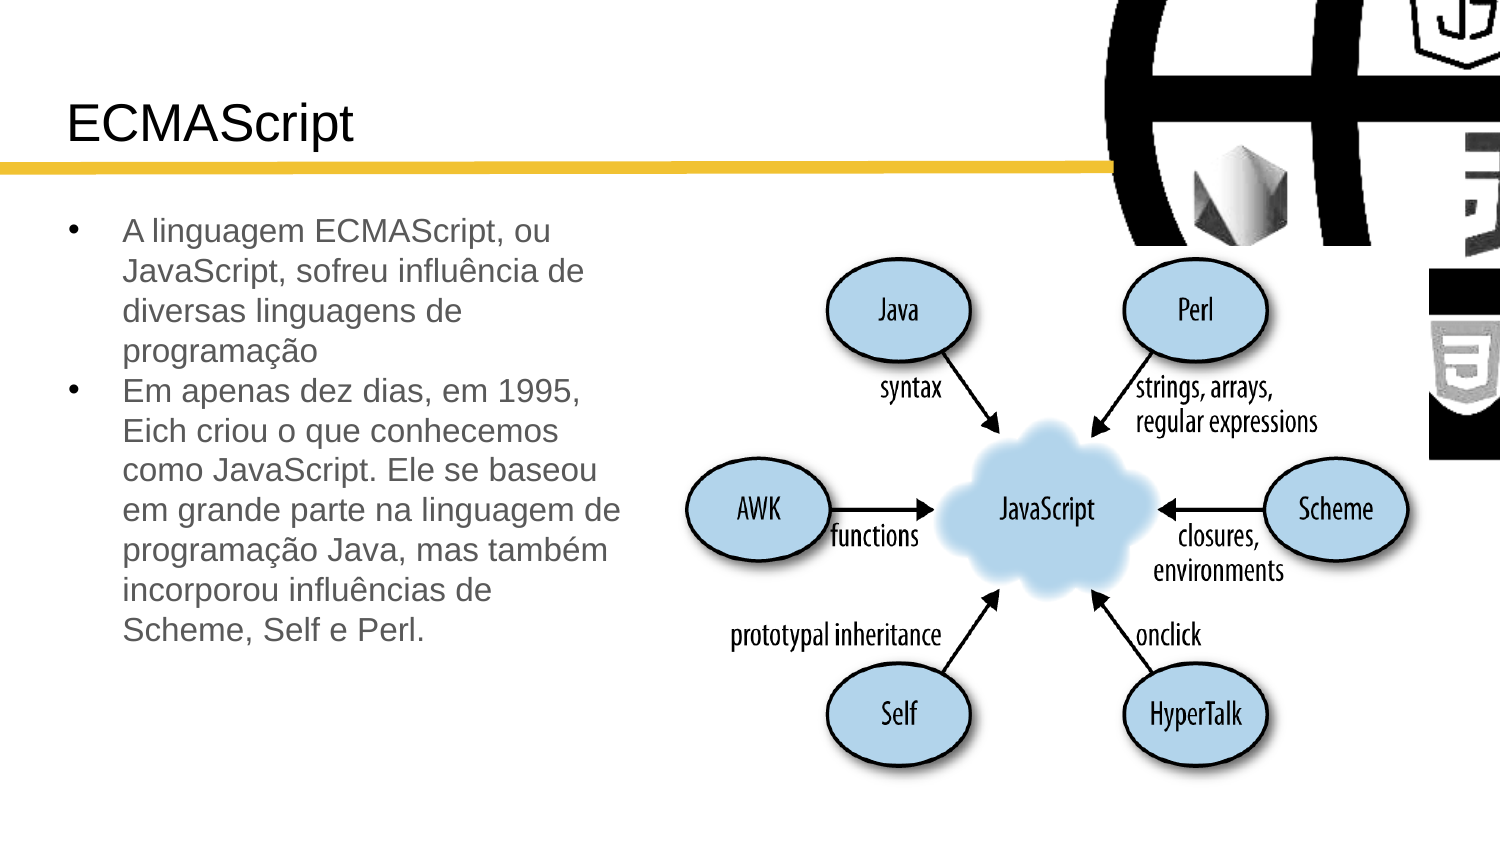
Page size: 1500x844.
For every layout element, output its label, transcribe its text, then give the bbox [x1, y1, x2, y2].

picture [675, 0, 1500, 790]
title ECMAScript [51, 72, 1449, 167]
text_box A linguagem ECMAScript, ou JavaScript, sofreu influência de diversas linguagens de programação Em apenas dez dias, em 1995, Eich criou o que conhecemos como JavaScript. Ele se baseou em grande parte na linguagem de programação Java, mas também incorporou influências de Scheme, Self e Perl. [51, 194, 642, 664]
